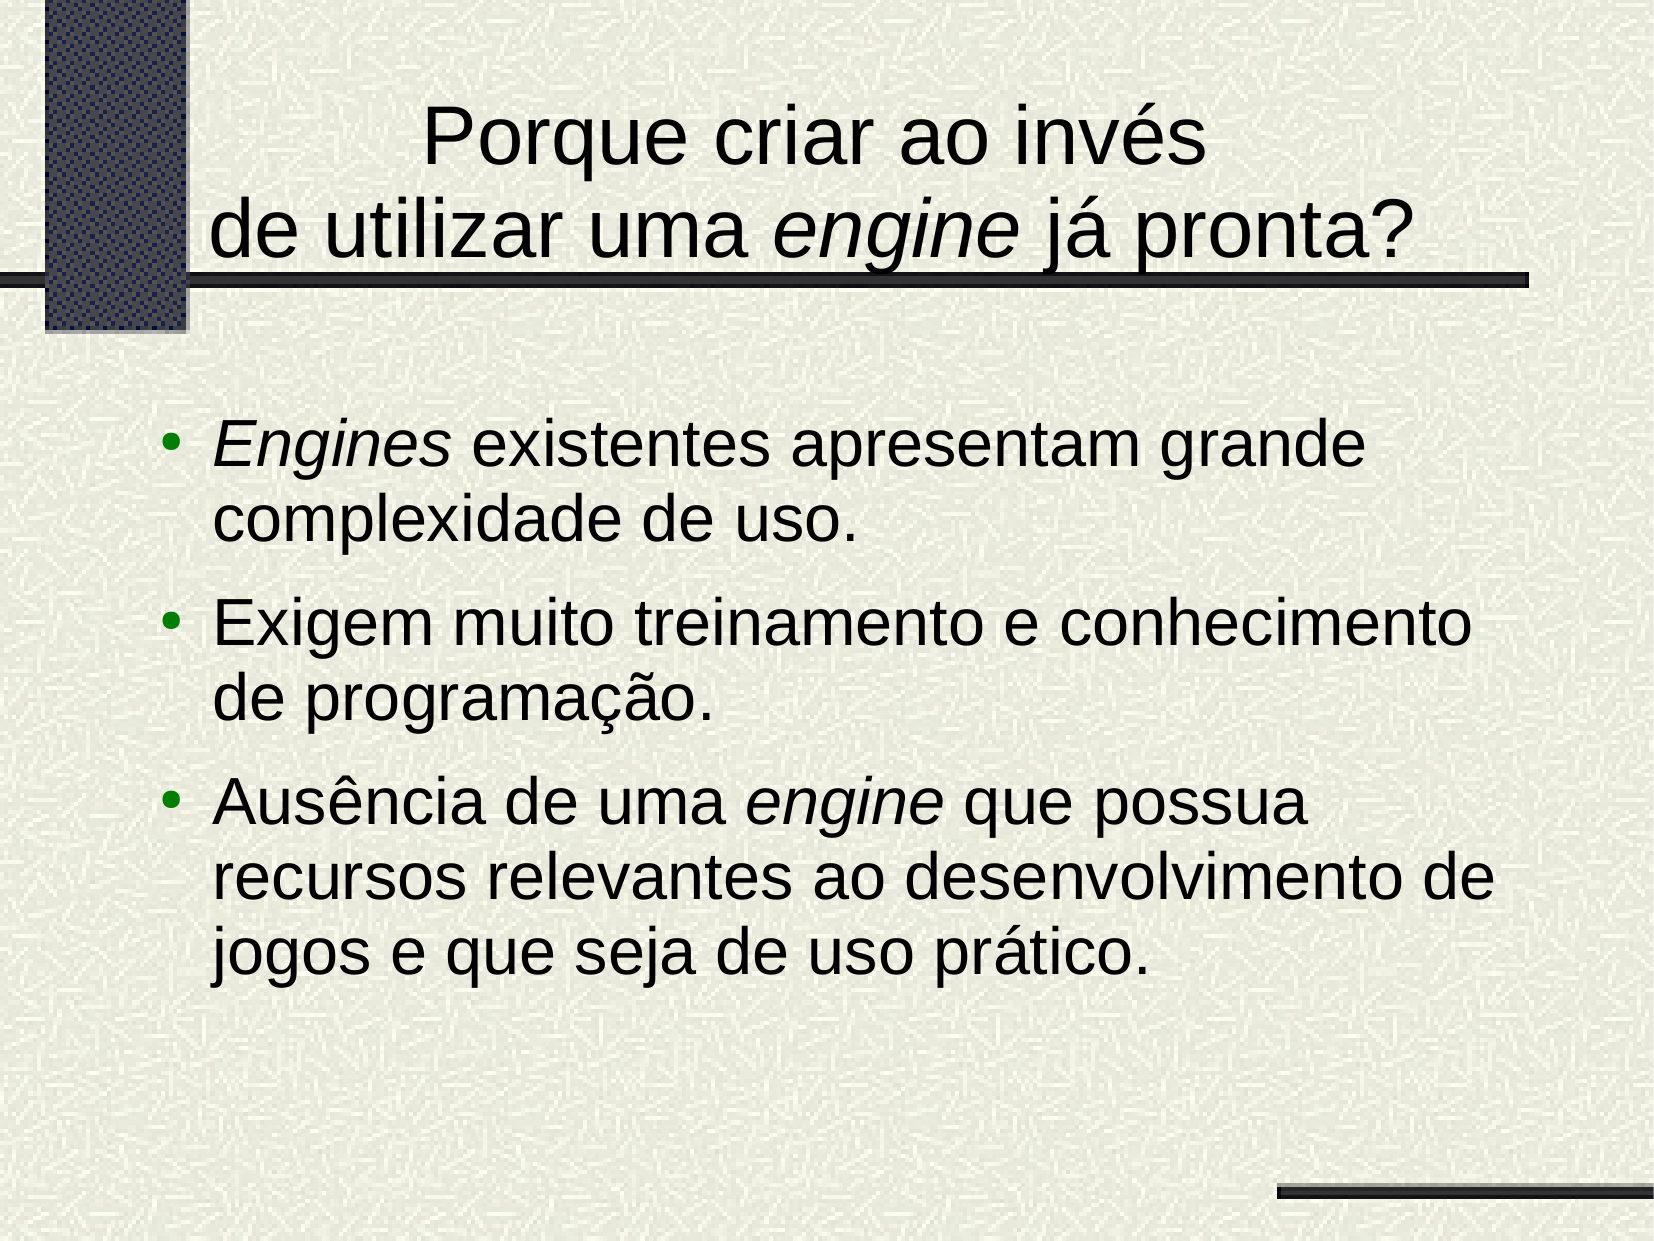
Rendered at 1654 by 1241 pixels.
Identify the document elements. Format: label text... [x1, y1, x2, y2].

title Porque criar ao invés de utilizar uma engine já pronta? [118, 78, 1506, 287]
picture [0, 0, 1654, 1241]
list Engines existentes apresentam grande complexidade de uso. Exigem muito treinamento e conhecimento de programação. Ausência de uma engine que possua recursos relevantes ao desenvolvimento de jogos e que seja de uso prático. [141, 302, 1506, 1016]
